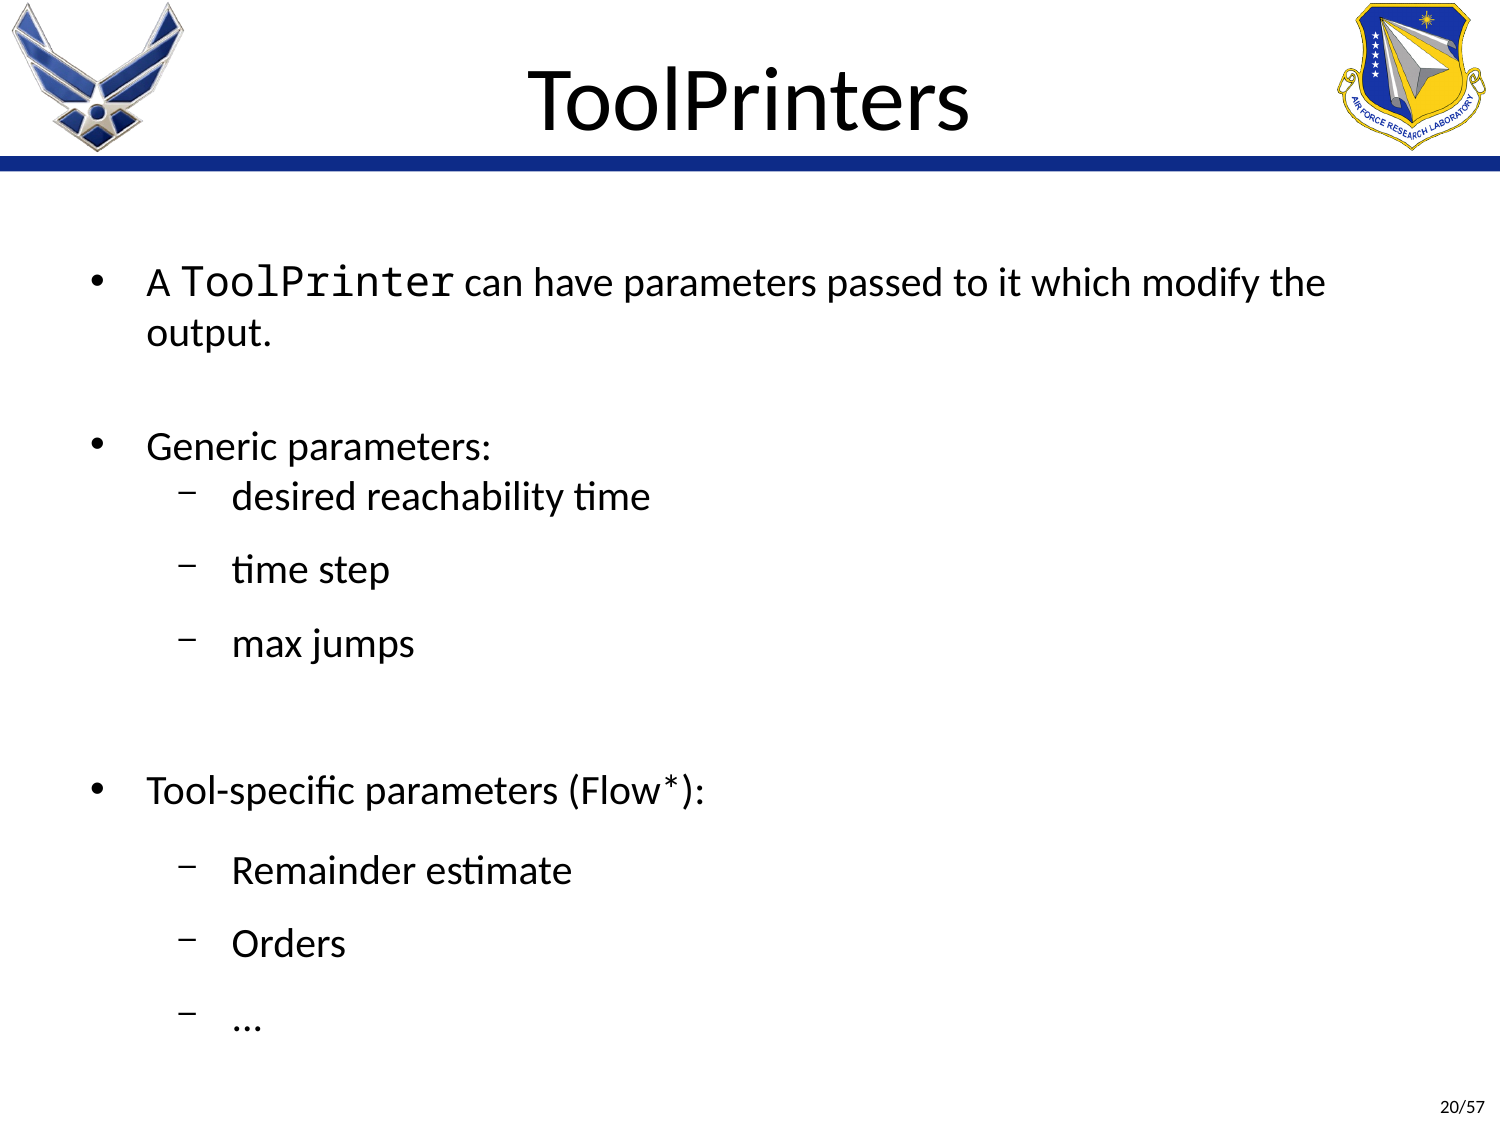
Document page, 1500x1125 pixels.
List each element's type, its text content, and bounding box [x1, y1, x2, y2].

list A ToolPrinter can have parameters passed to it which modify the output. Generic parameters: desired reachability time time step max jumps Tool-specific parameters (Flow*): Remainder estimate Orders ... [75, 247, 1425, 991]
picture [2, 0, 75, 156]
title ToolPrinters [75, 0, 1425, 188]
picture [1425, 3, 1486, 151]
